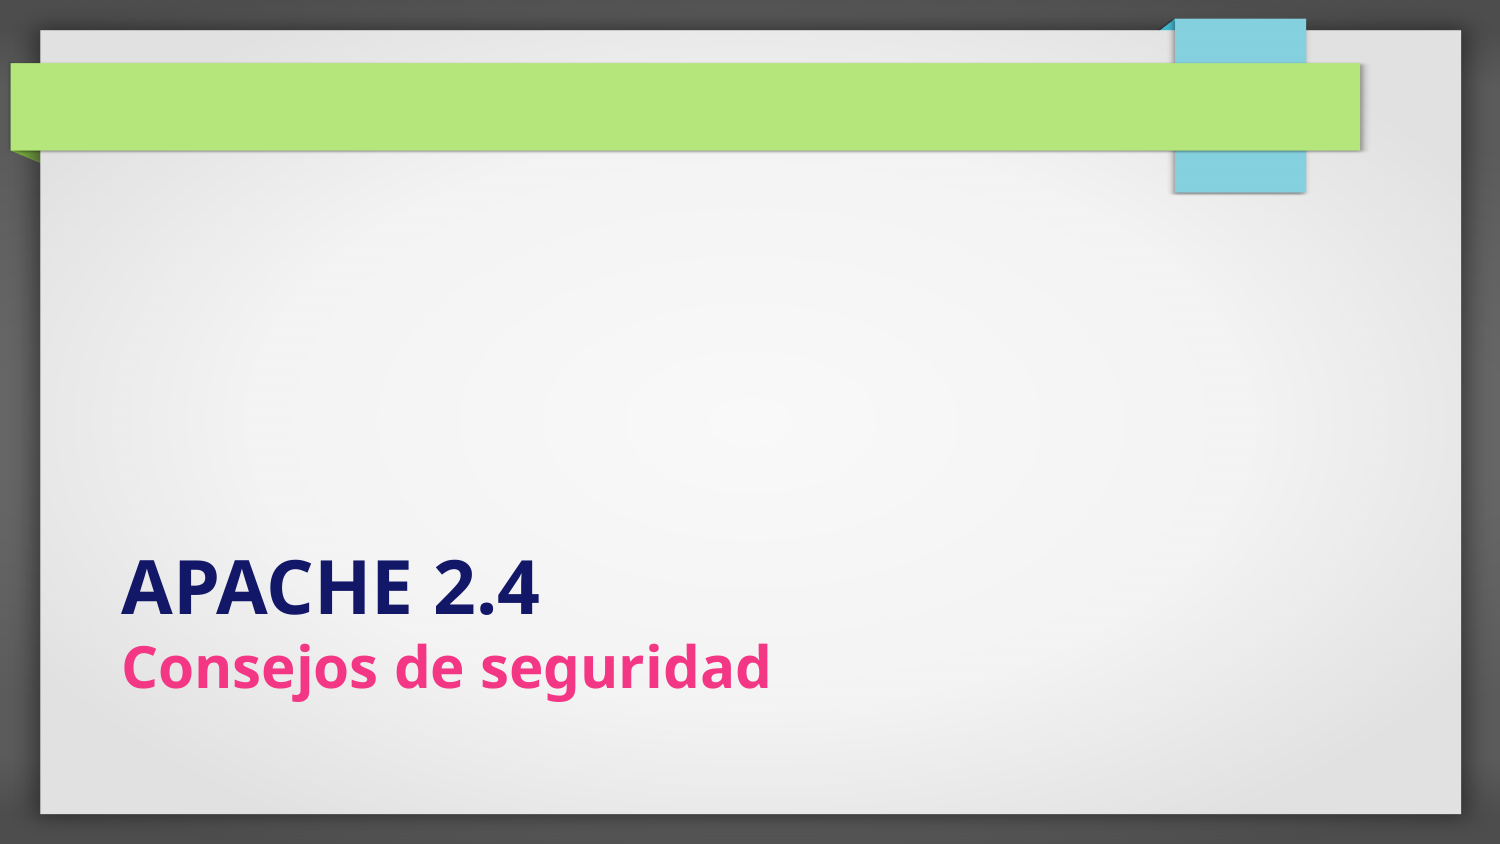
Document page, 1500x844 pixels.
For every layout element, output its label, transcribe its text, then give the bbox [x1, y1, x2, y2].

picture [0, 0, 1500, 844]
title APACHE 2.4 Consejos de seguridad [106, 520, 945, 715]
